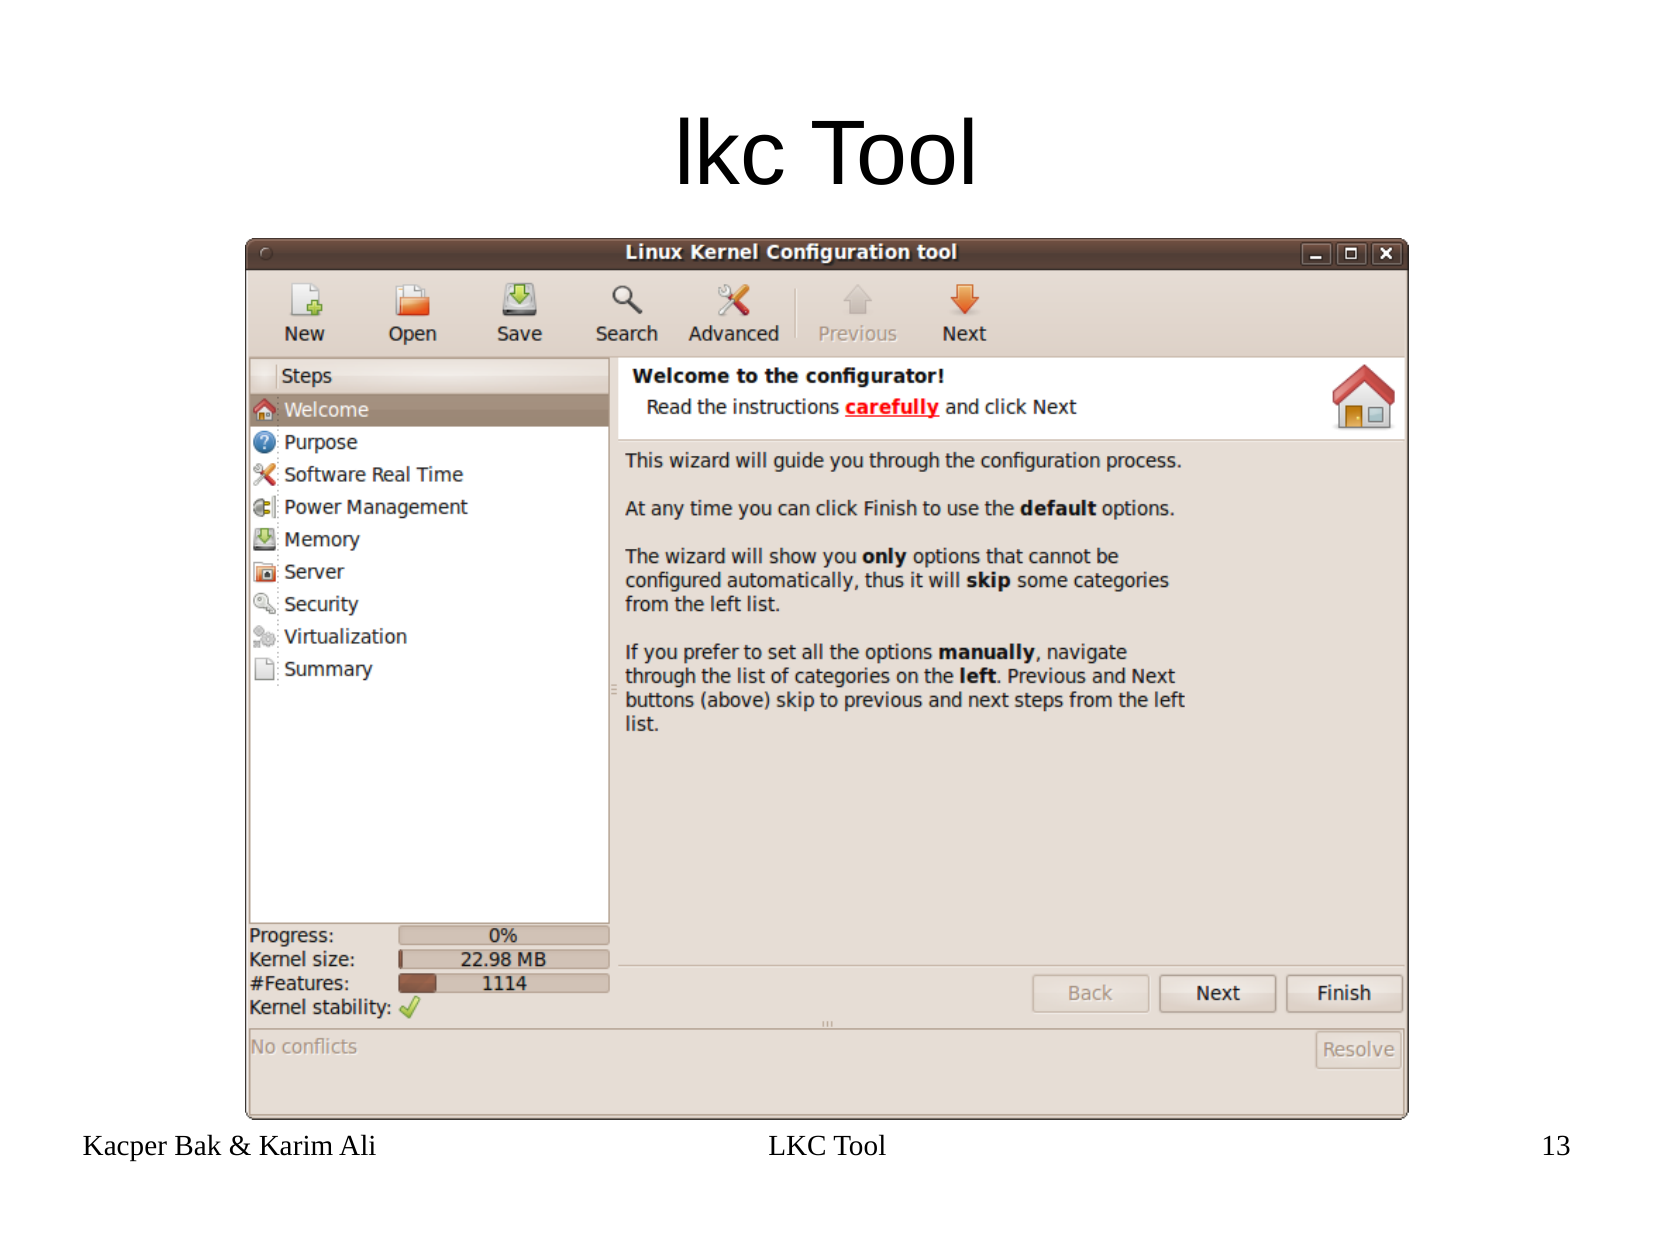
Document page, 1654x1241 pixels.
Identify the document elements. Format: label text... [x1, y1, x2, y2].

picture [245, 238, 1409, 1120]
title lkc Tool [82, 49, 1571, 257]
